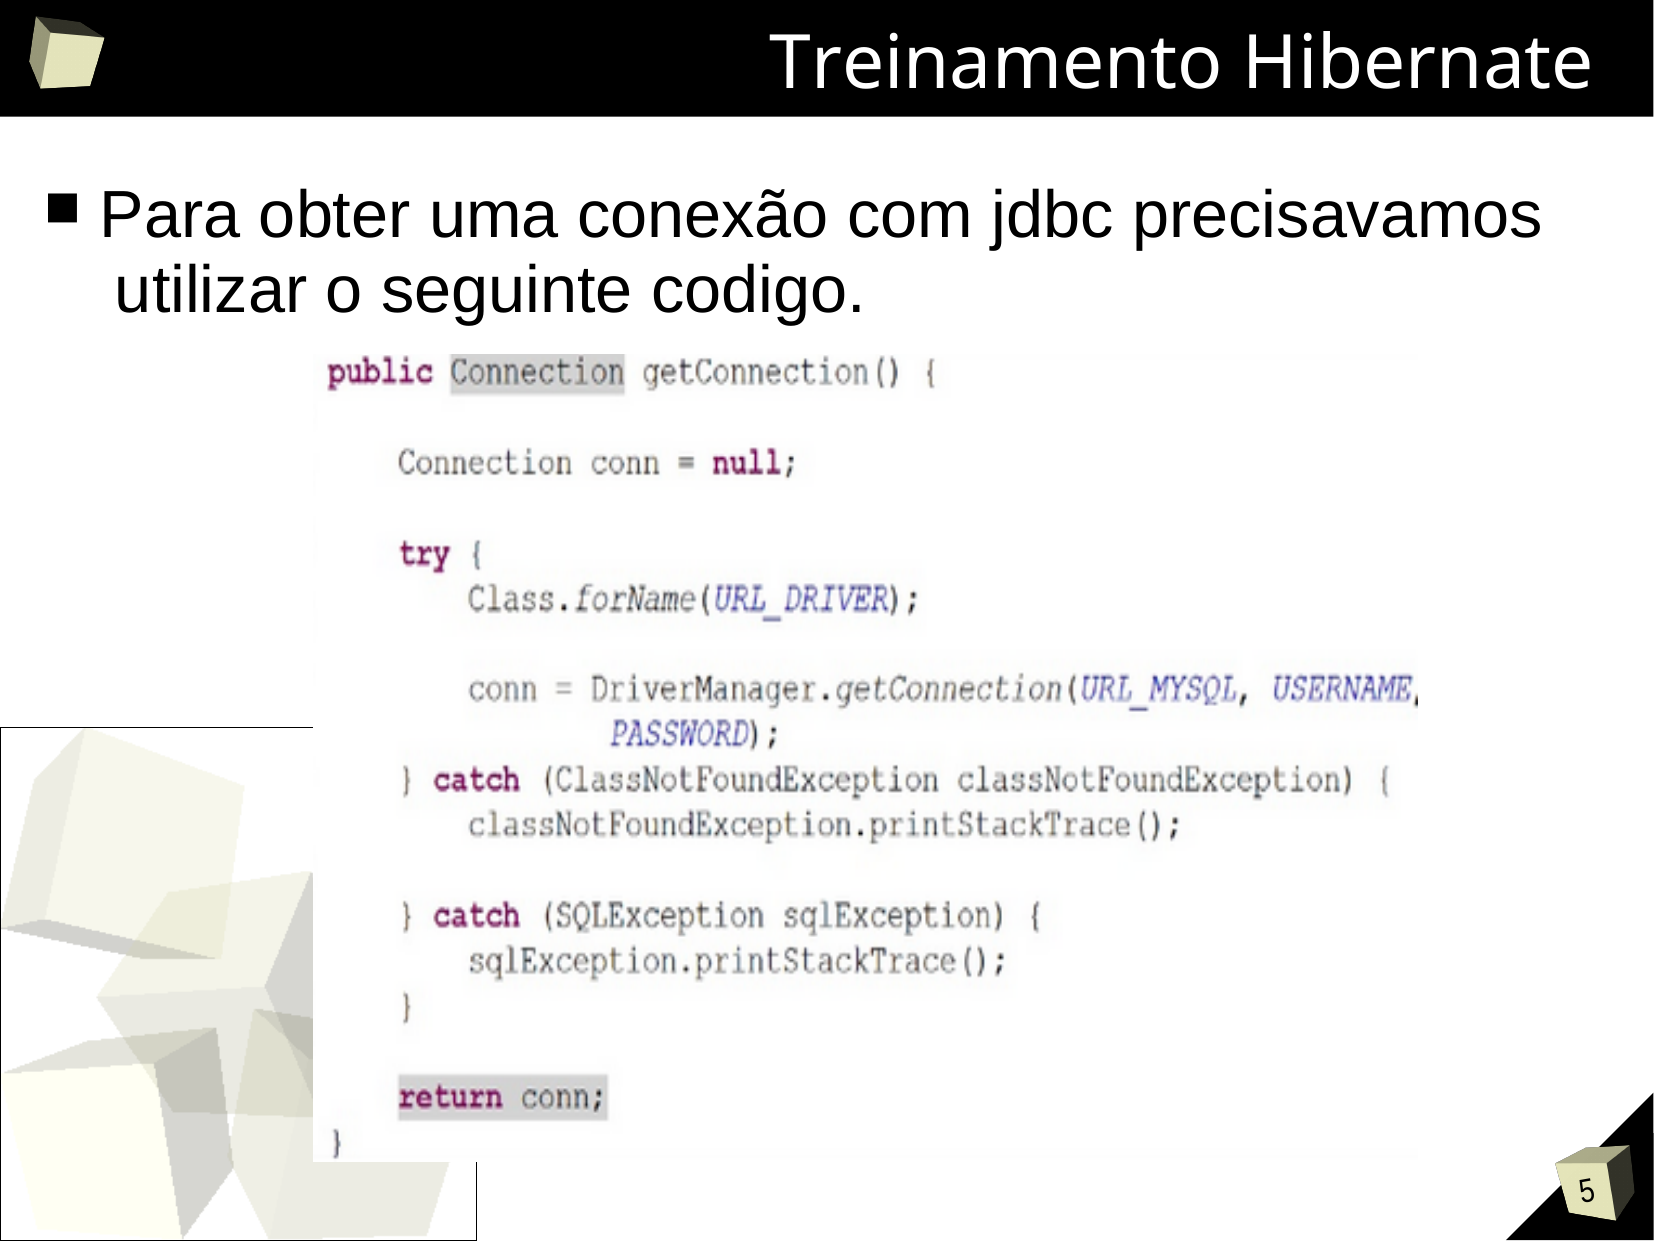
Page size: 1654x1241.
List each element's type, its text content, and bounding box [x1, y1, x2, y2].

title Treinamento Hibernate [118, 0, 1595, 119]
picture [313, 354, 1418, 1162]
list Para obter uma conexão com jdbc precisavamos utilizar o seguinte codigo. [44, 177, 1611, 1214]
picture [1, 728, 476, 1240]
